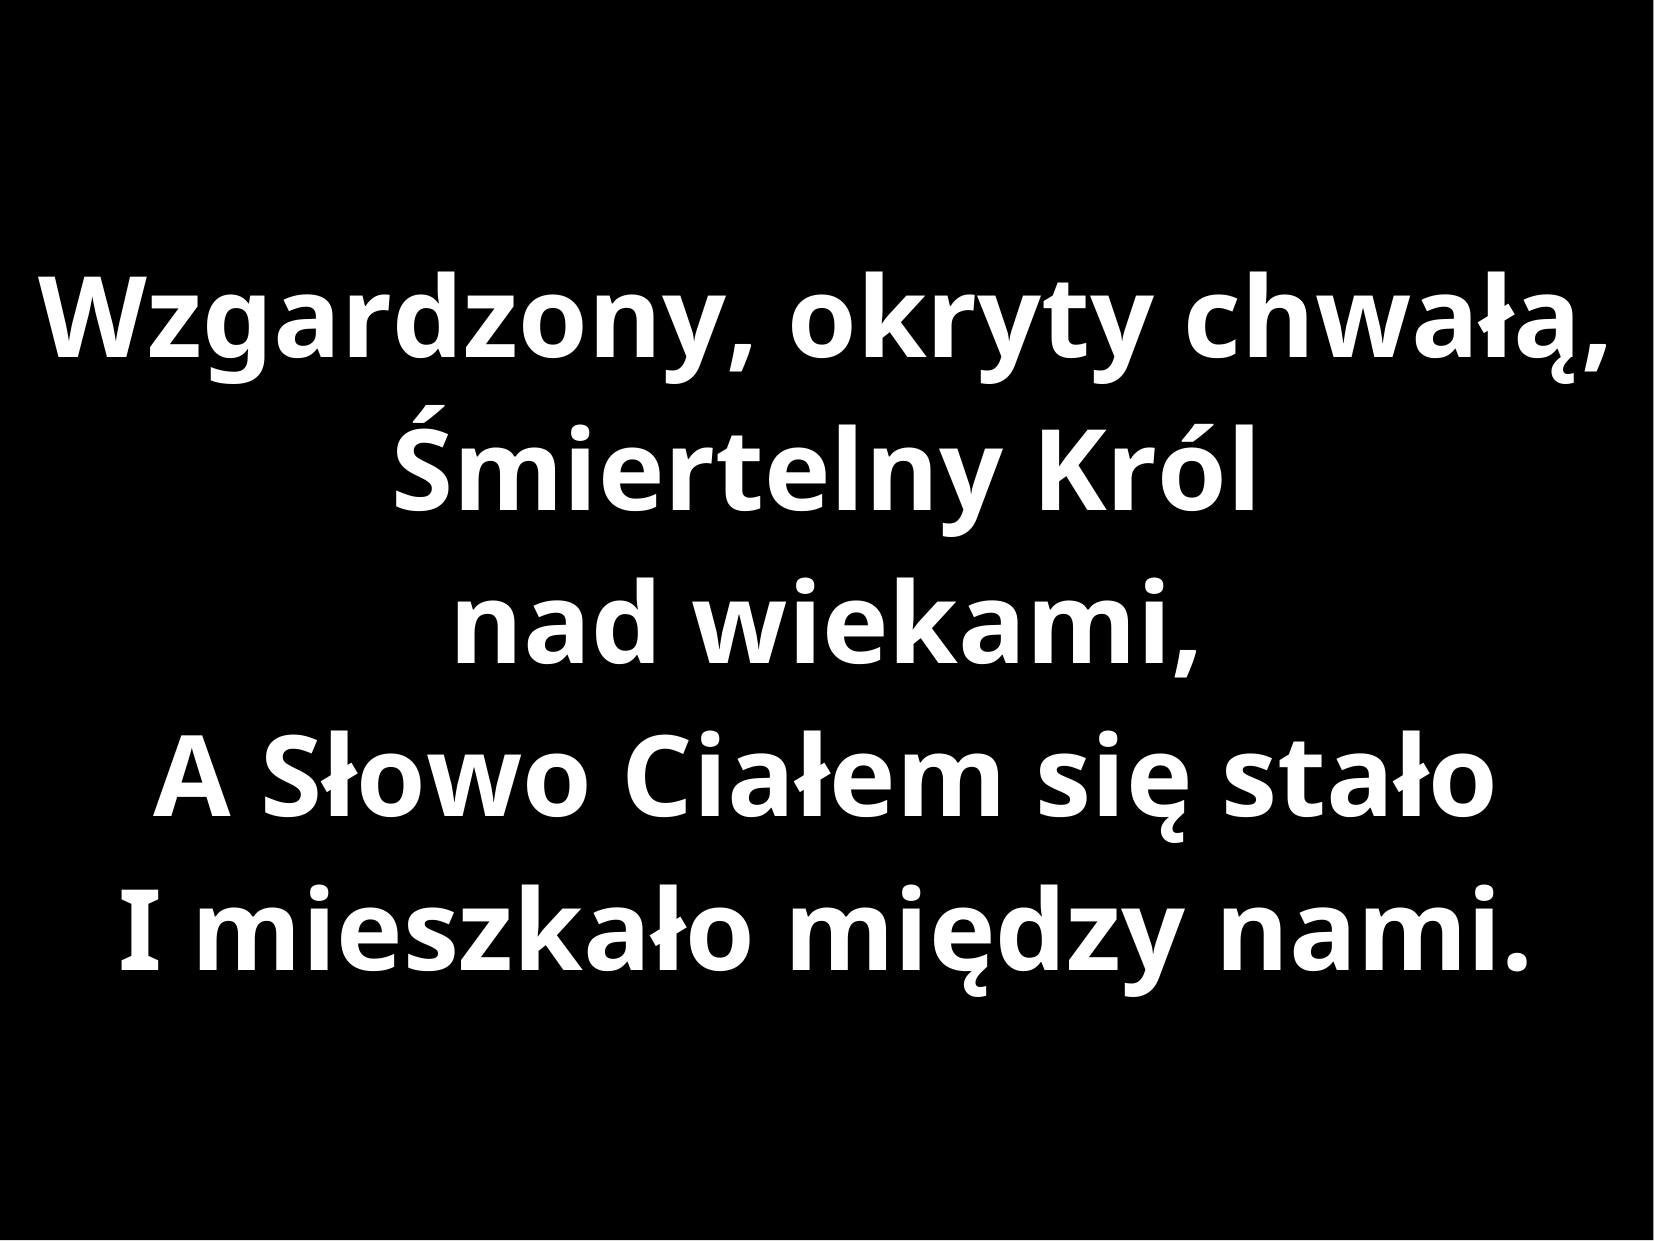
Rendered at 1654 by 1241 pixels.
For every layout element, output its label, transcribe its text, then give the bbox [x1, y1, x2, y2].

title Wzgardzony, okryty chwałą, Śmiertelny Król nad wiekami, A Słowo Ciałem się stało I mieszkało między nami. [0, 0, 1654, 1241]
